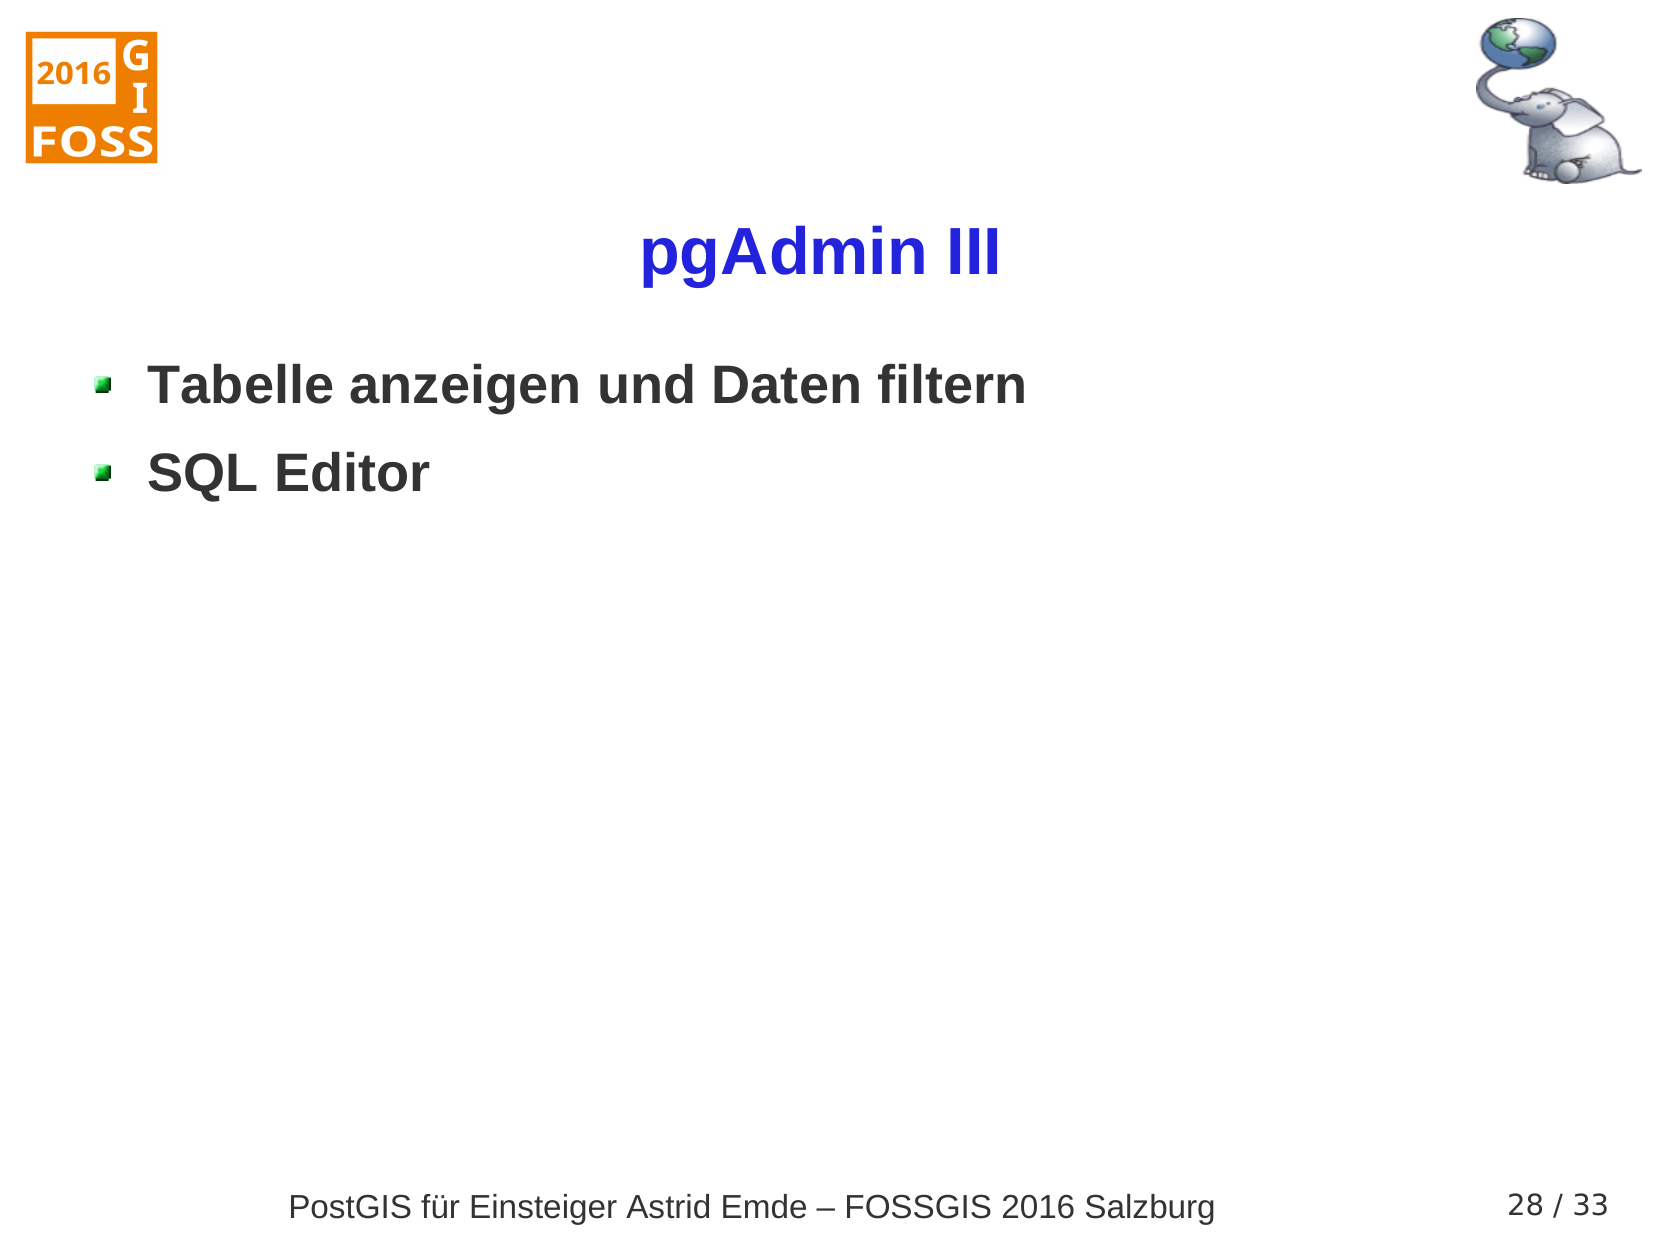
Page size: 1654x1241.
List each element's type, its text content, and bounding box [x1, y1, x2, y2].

title pgAdmin III [76, 177, 1565, 325]
picture [1476, 18, 1642, 184]
picture [17, 23, 166, 172]
list Tabelle anzeigen und Daten filtern SQL Editor [76, 354, 1565, 1173]
